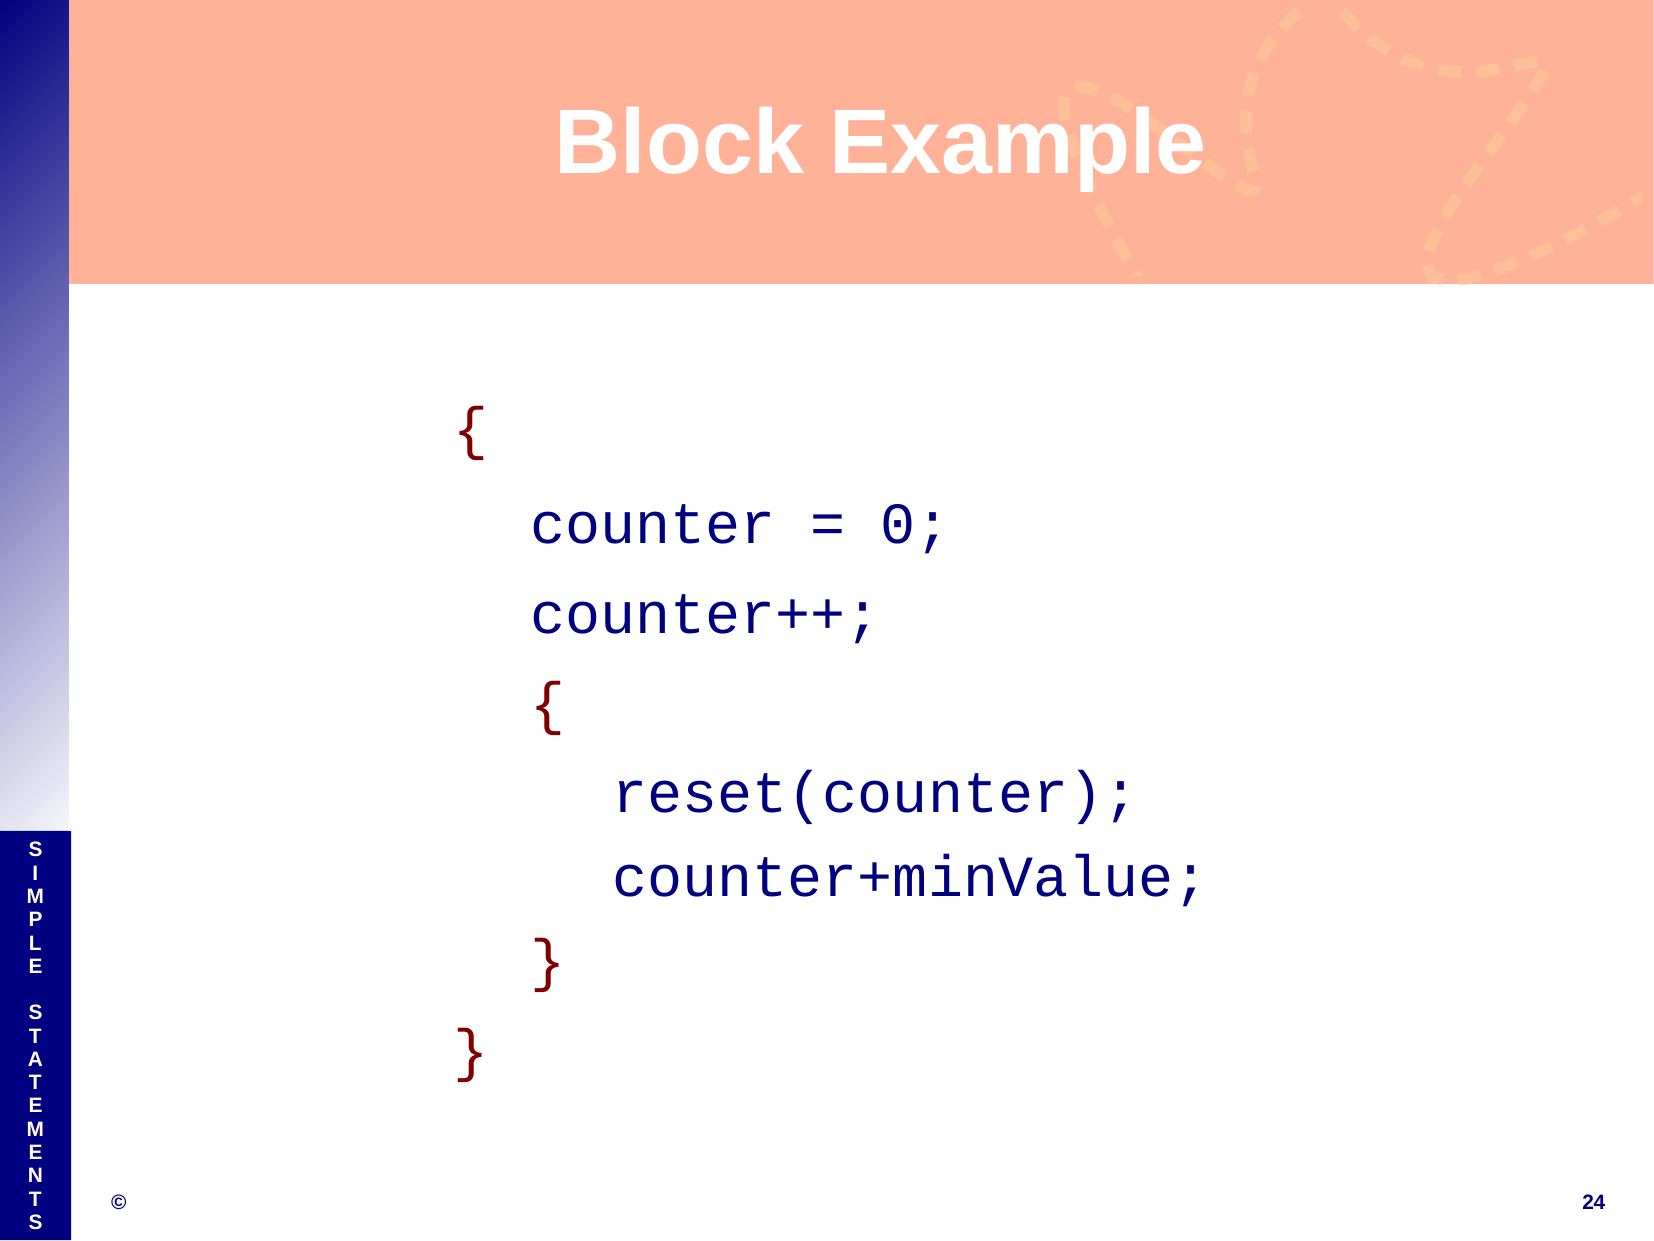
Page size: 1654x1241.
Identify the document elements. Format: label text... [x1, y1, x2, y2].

list { counter = 0; counter++; { reset(counter); counter+minValue; } } [435, 399, 1373, 1088]
text_box S I M P L E S T A T E M E N T S [0, 830, 71, 1241]
title Block Example [145, 37, 1617, 246]
